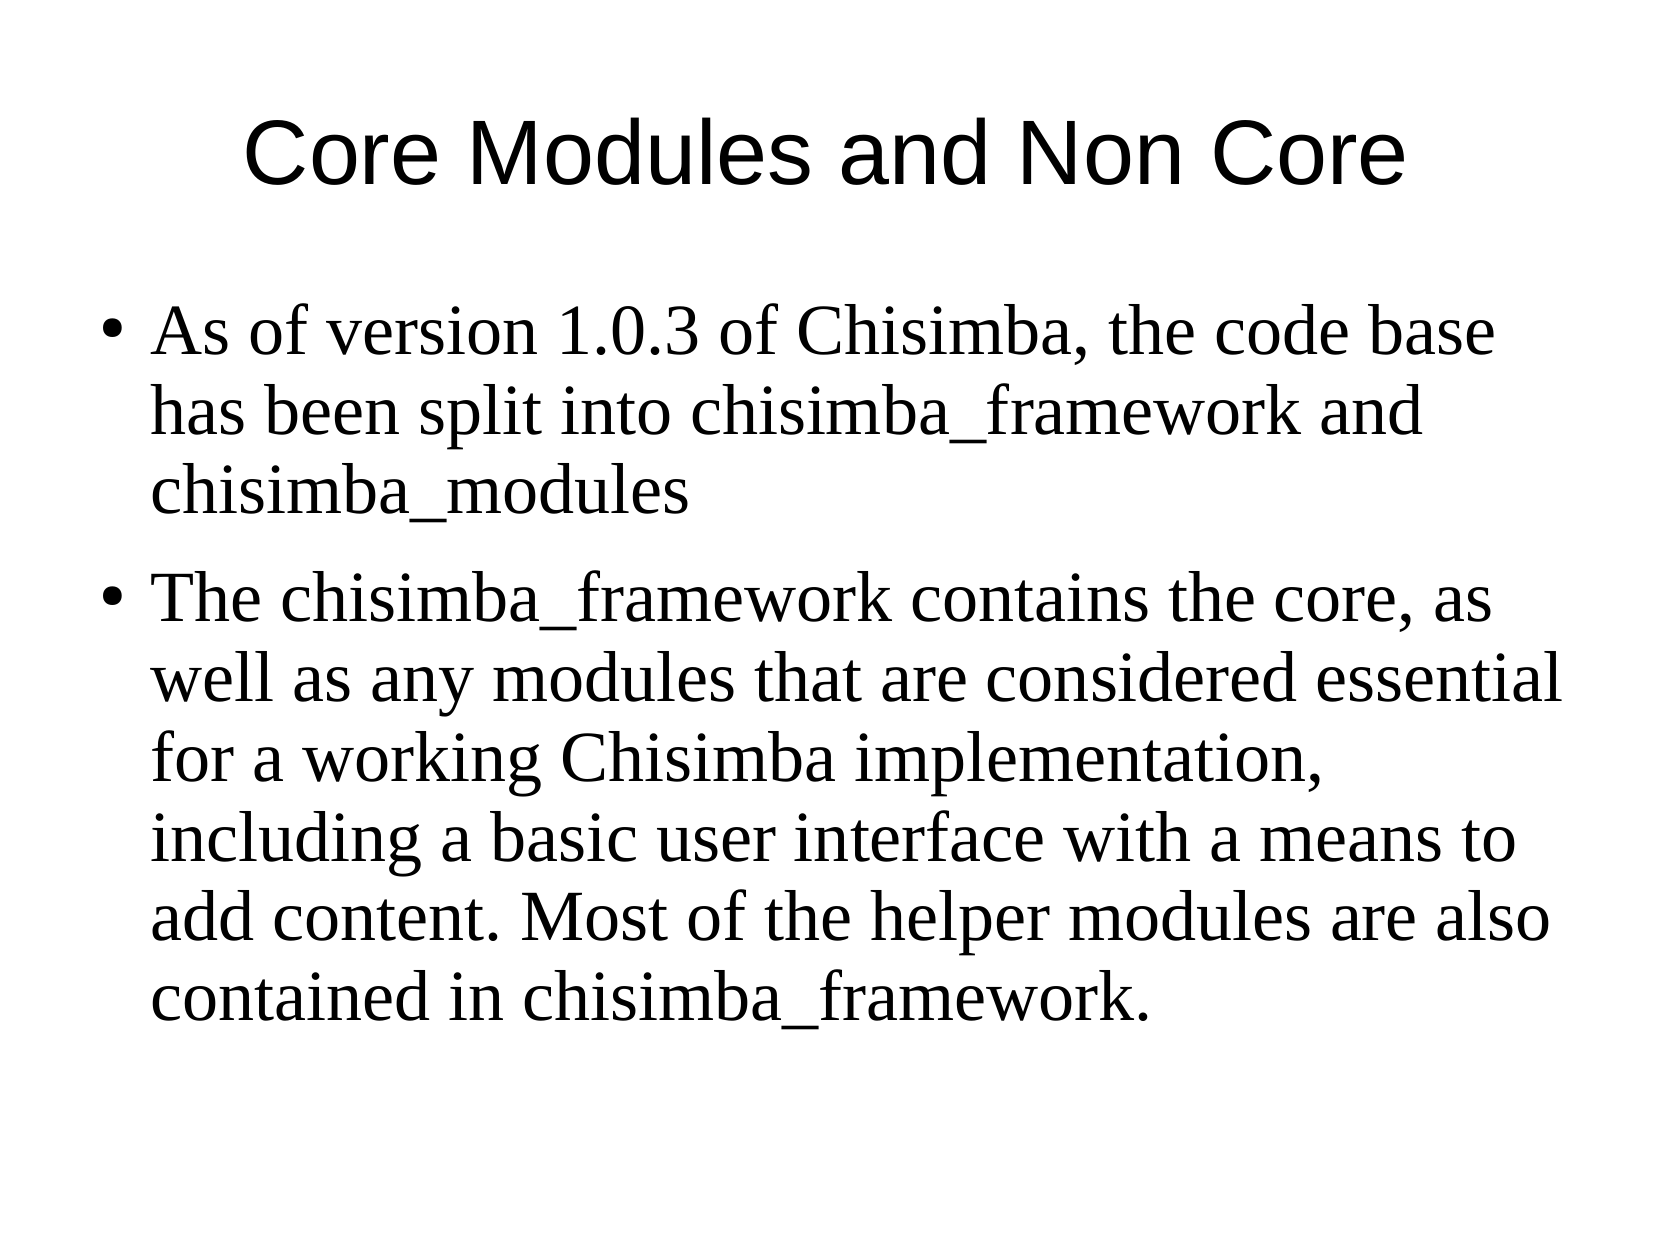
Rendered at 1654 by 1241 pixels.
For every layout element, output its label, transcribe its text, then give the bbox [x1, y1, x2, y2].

list As of version 1.0.3 of Chisimba, the code base has been split into chisimba_framework and chisimba_modules The chisimba_framework contains the core, as well as any modules that are considered essential for a working Chisimba implementation, including a basic user interface with a means to add content. Most of the helper modules are also contained in chisimba_framework. [82, 290, 1571, 1109]
title Core Modules and Non Core [82, 56, 1571, 250]
